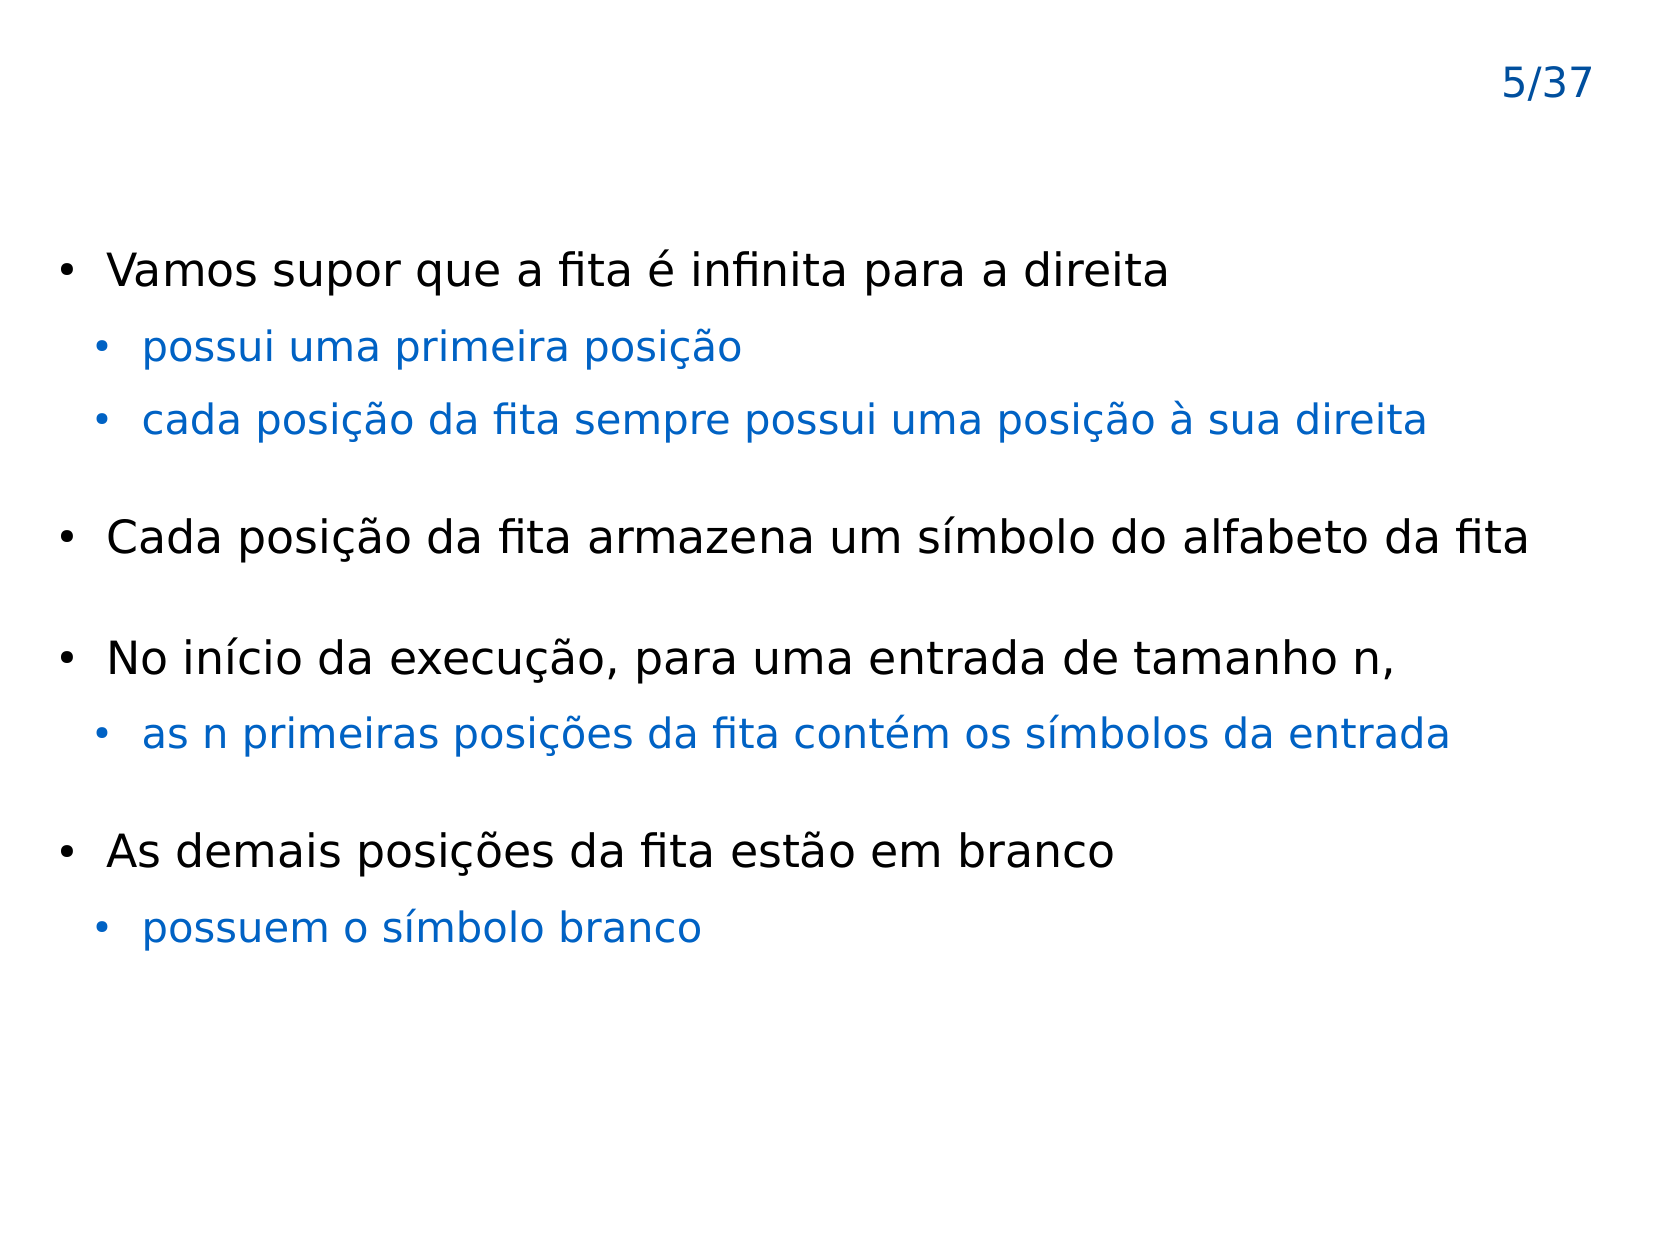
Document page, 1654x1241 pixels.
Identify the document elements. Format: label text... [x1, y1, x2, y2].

list Vamos supor que a fita é infinita para a direita possui uma primeira posição cada posição da fita sempre possui uma posição à sua direita Cada posição da fita armazena um símbolo do alfabeto da fita No início da execução, para uma entrada de tamanho n, as n primeiras posições da fita contém os símbolos da entrada As demais posições da fita estão em branco possuem o símbolo branco [59, 236, 1595, 1182]
